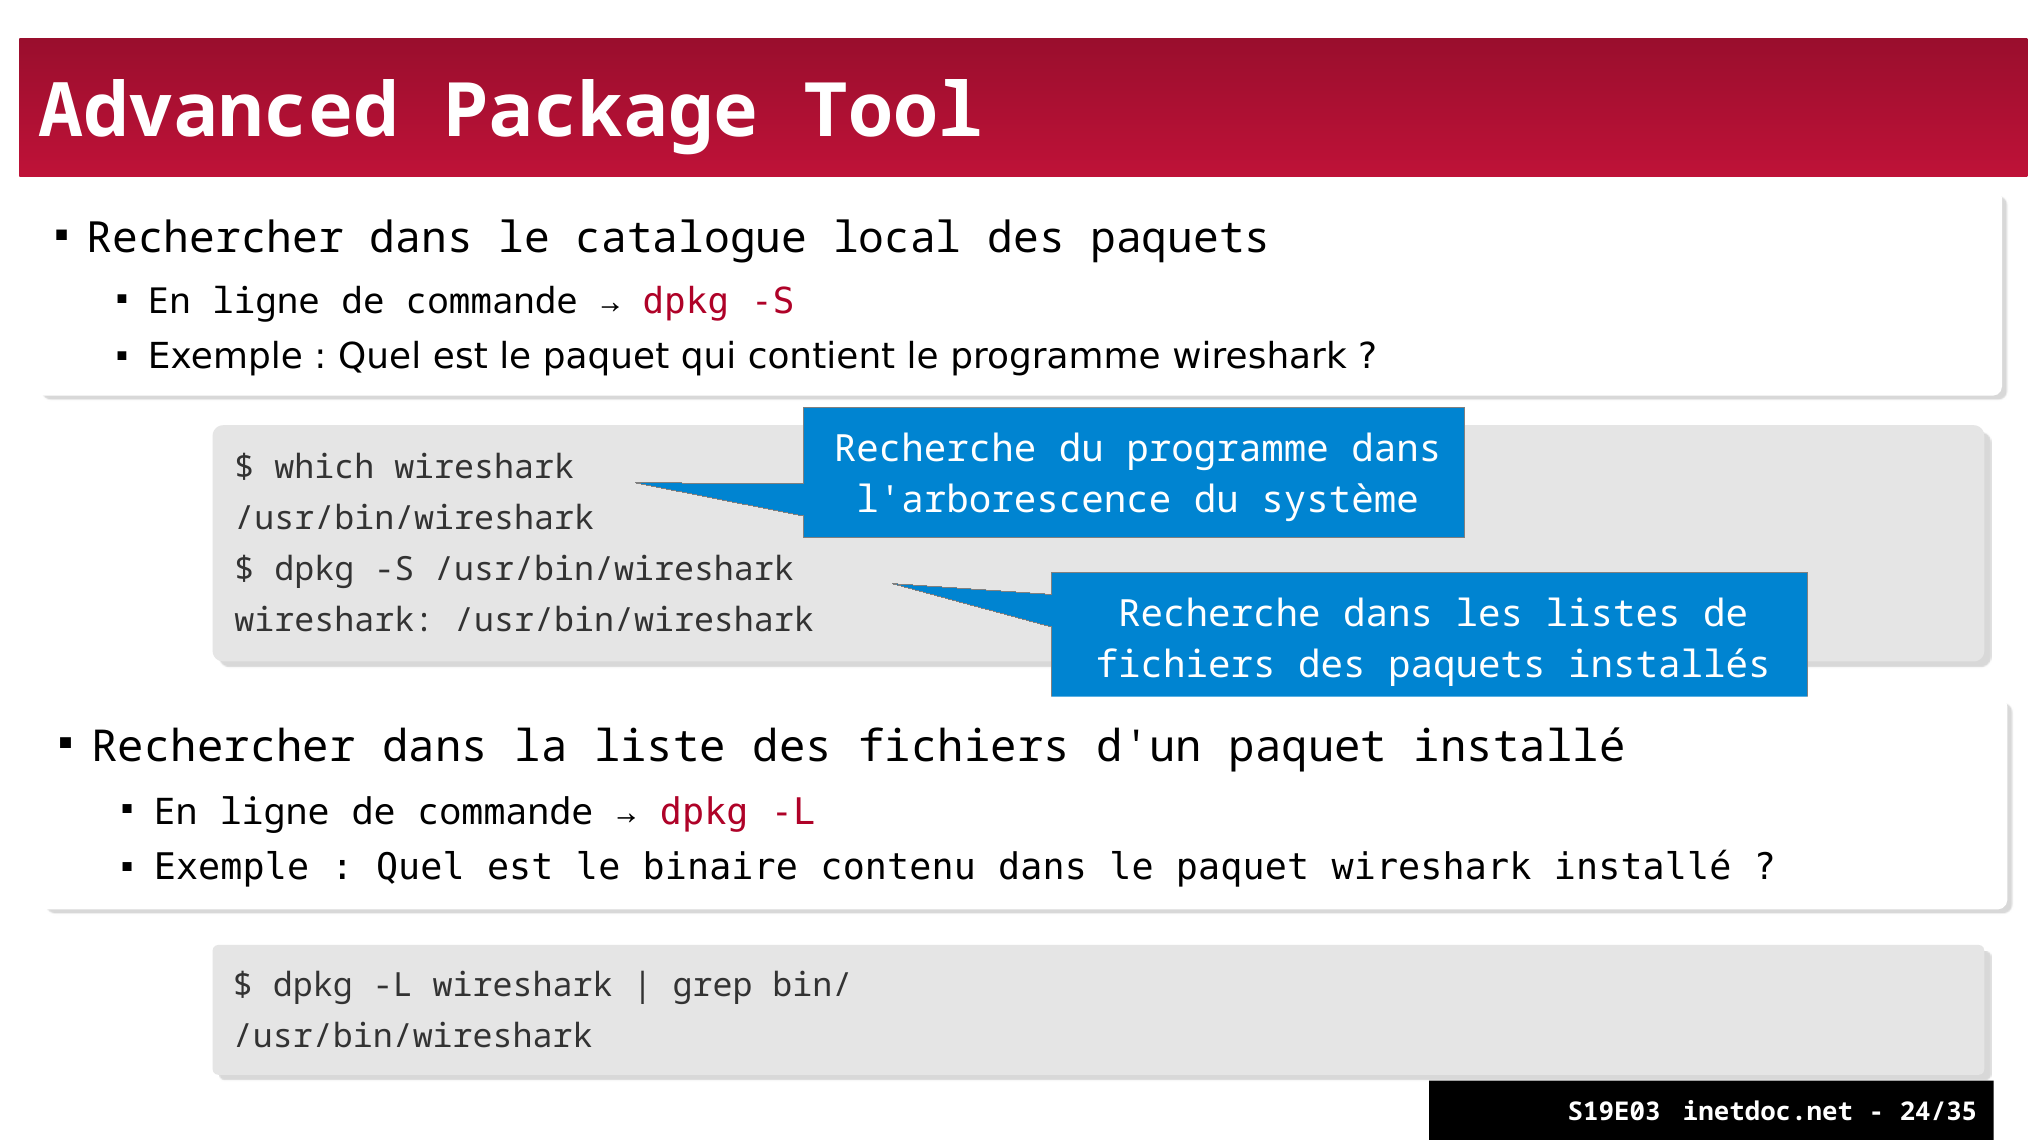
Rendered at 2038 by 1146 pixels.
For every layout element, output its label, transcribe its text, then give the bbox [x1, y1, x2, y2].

text_box Recherche du programme dans l'arborescence du système [635, 407, 1465, 538]
text_box $ which wireshark /usr/bin/wireshark $ dpkg -S /usr/bin/wireshark wireshark: /usr/bin/wireshark [212, 425, 1985, 662]
text_box S19E03 inetdoc.net - <numéro>/35 [1429, 1080, 1994, 1140]
text_box Rechercher dans le catalogue local des paquets En ligne de commande → dpkg -S Exemple : Quel est le paquet qui contient le programme wireshark ? [35, 188, 2003, 396]
text_box Advanced Package Tool [19, 38, 2028, 177]
text_box Rechercher dans la liste des fichiers d'un paquet installé En ligne de commande → dpkg -L Exemple : Quel est le binaire contenu dans le paquet wireshark installé ? [38, 696, 2008, 910]
text_box Recherche dans les listes de fichiers des paquets installés [892, 572, 1808, 696]
text_box $ dpkg -L wireshark | grep bin/ /usr/bin/wireshark [212, 944, 1985, 1075]
